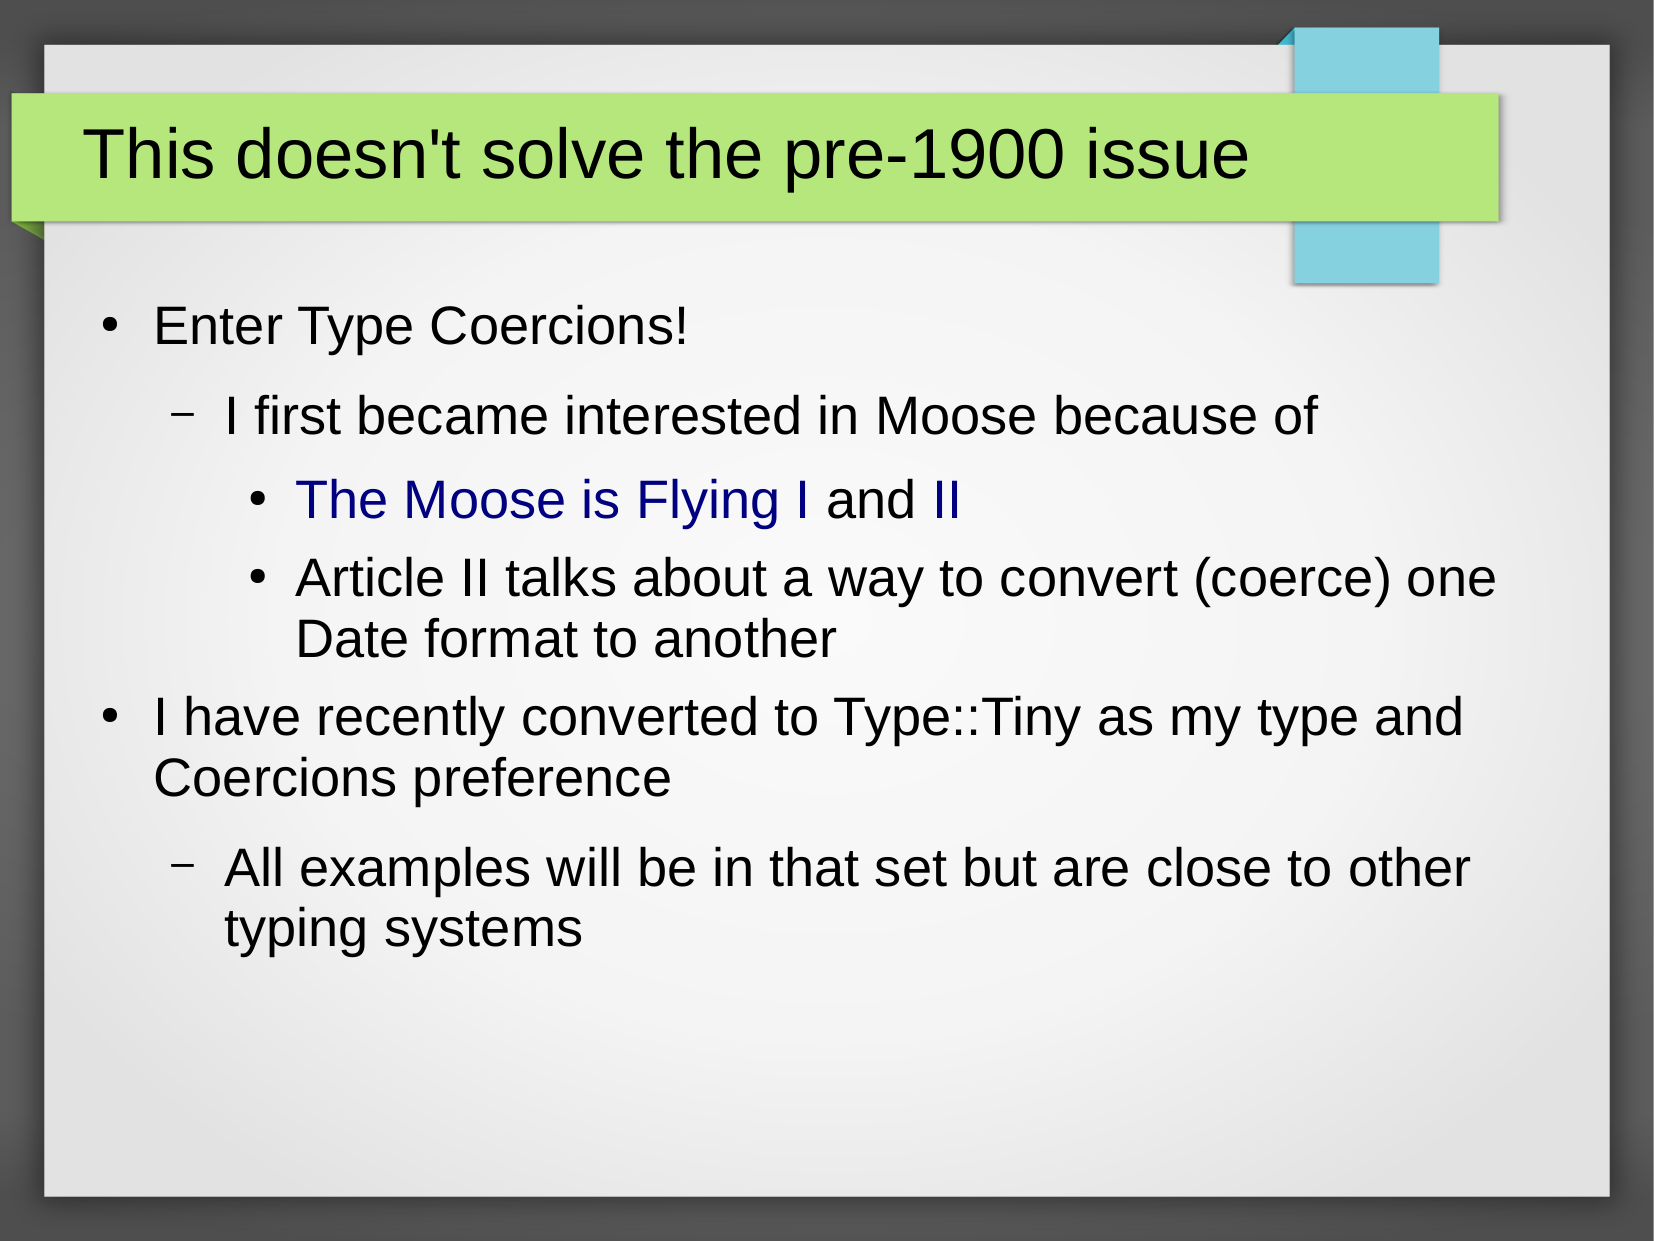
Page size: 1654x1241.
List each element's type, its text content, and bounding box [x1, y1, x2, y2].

title This doesn't solve the pre-1900 issue [82, 94, 1264, 213]
list Enter Type Coercions! I first became interested in Moose because of The Moose is Flying I and II Article II talks about a way to convert (coerce) one Date format to another I have recently converted to Type::Tiny as my type and Coercions preference All examples will be in that set but are close to other typing systems [82, 295, 1571, 1015]
picture [0, 0, 1654, 1241]
